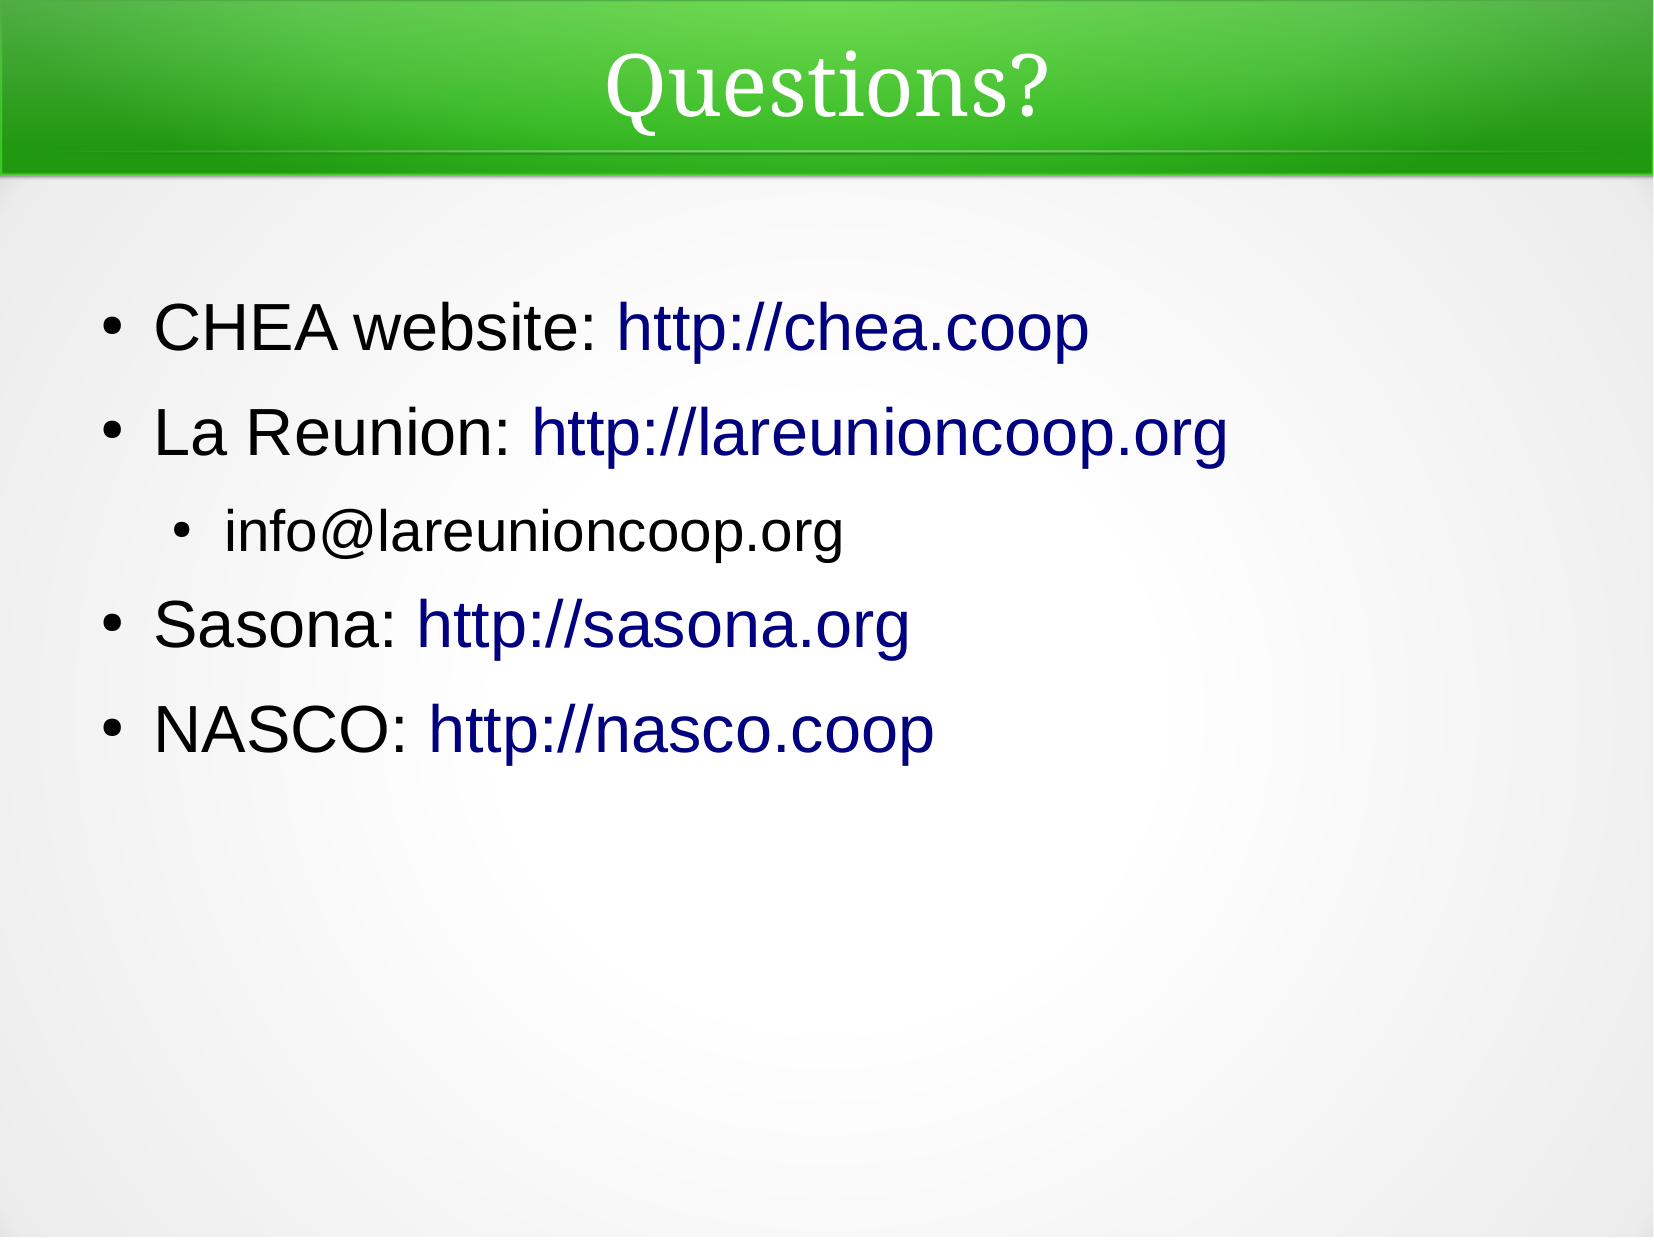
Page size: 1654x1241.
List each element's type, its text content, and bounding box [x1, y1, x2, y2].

list CHEA website: http://chea.coop La Reunion: http://lareunioncoop.org info@lareunioncoop.org Sasona: http://sasona.org NASCO: http://nasco.coop [82, 290, 1571, 1109]
title Questions? [82, 11, 1571, 154]
picture [0, 0, 1654, 1237]
